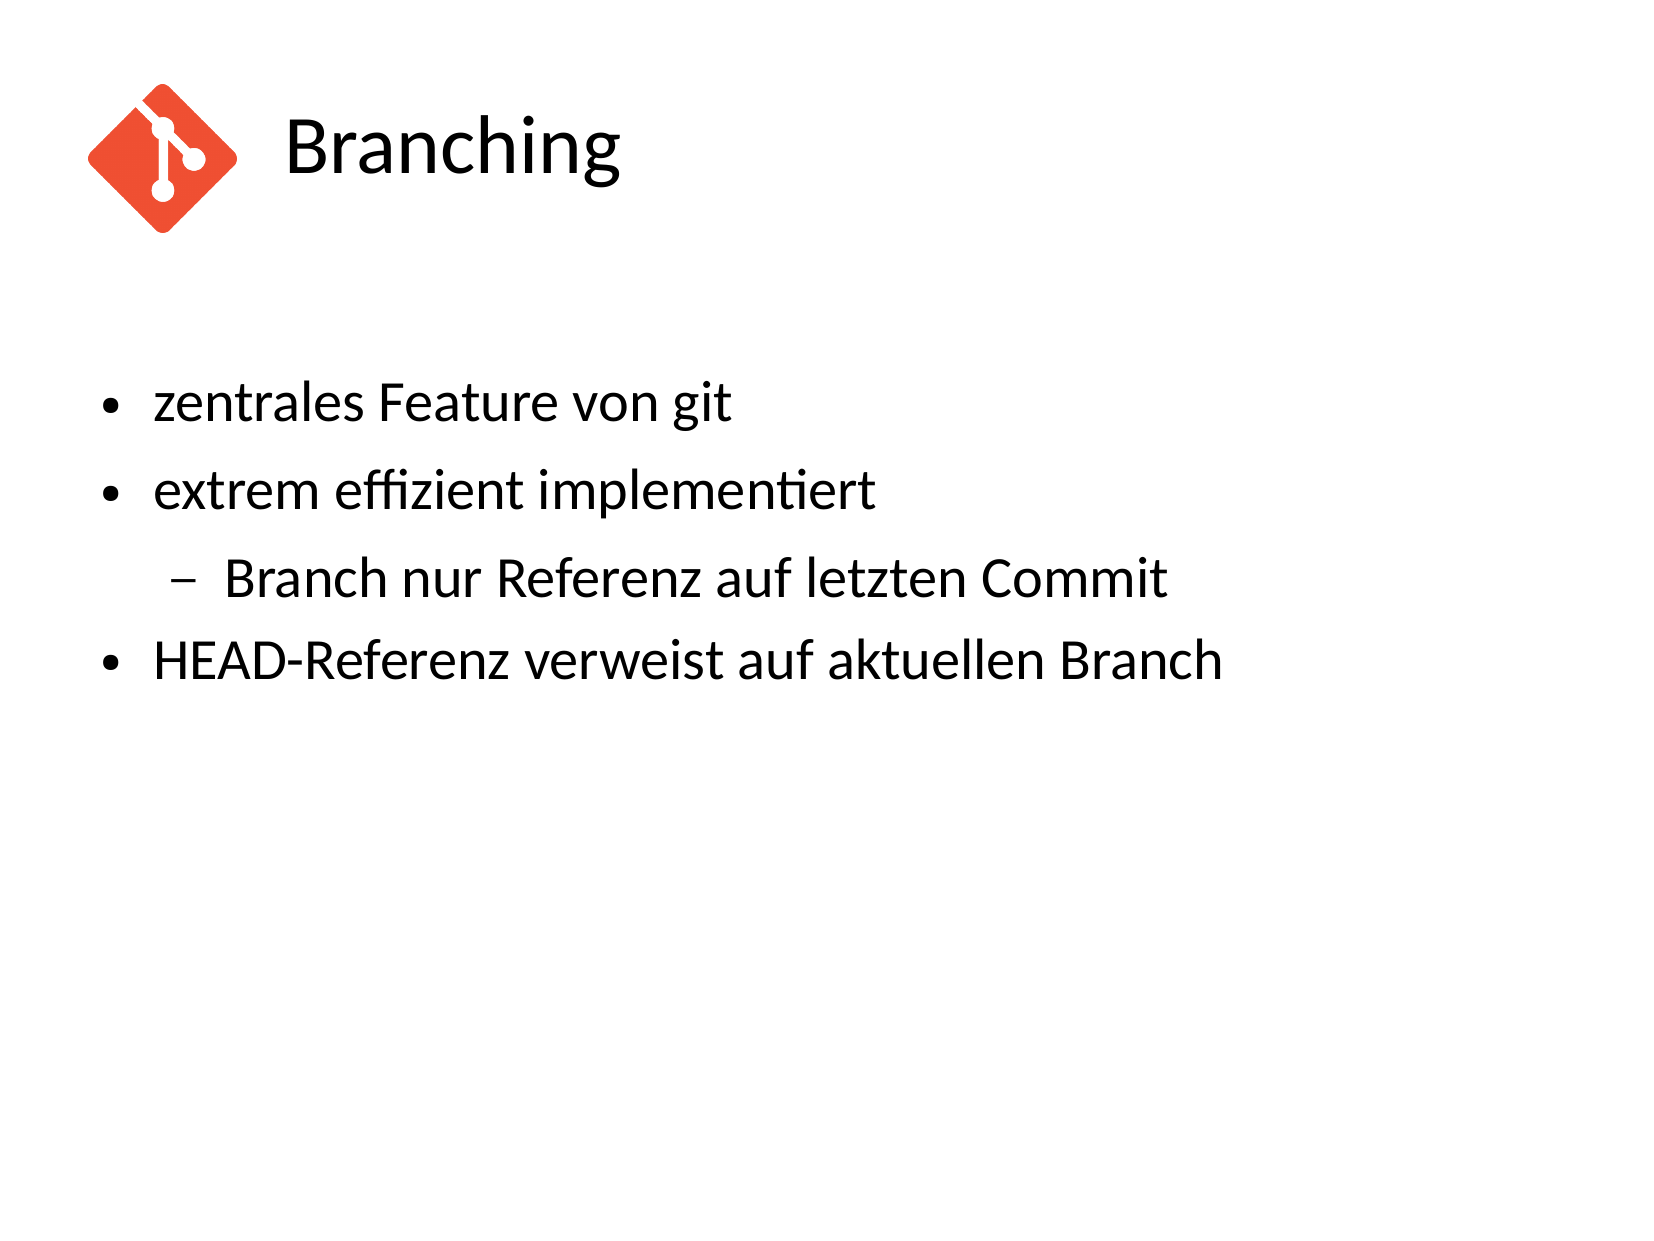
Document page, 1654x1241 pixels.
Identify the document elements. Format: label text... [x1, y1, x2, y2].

title Branching [265, 49, 1571, 257]
list zentrales Feature von git extrem effizient implementiert Branch nur Referenz auf letzten Commit HEAD-Referenz verweist auf aktuellen Branch [82, 290, 1571, 1152]
picture [88, 84, 237, 233]
